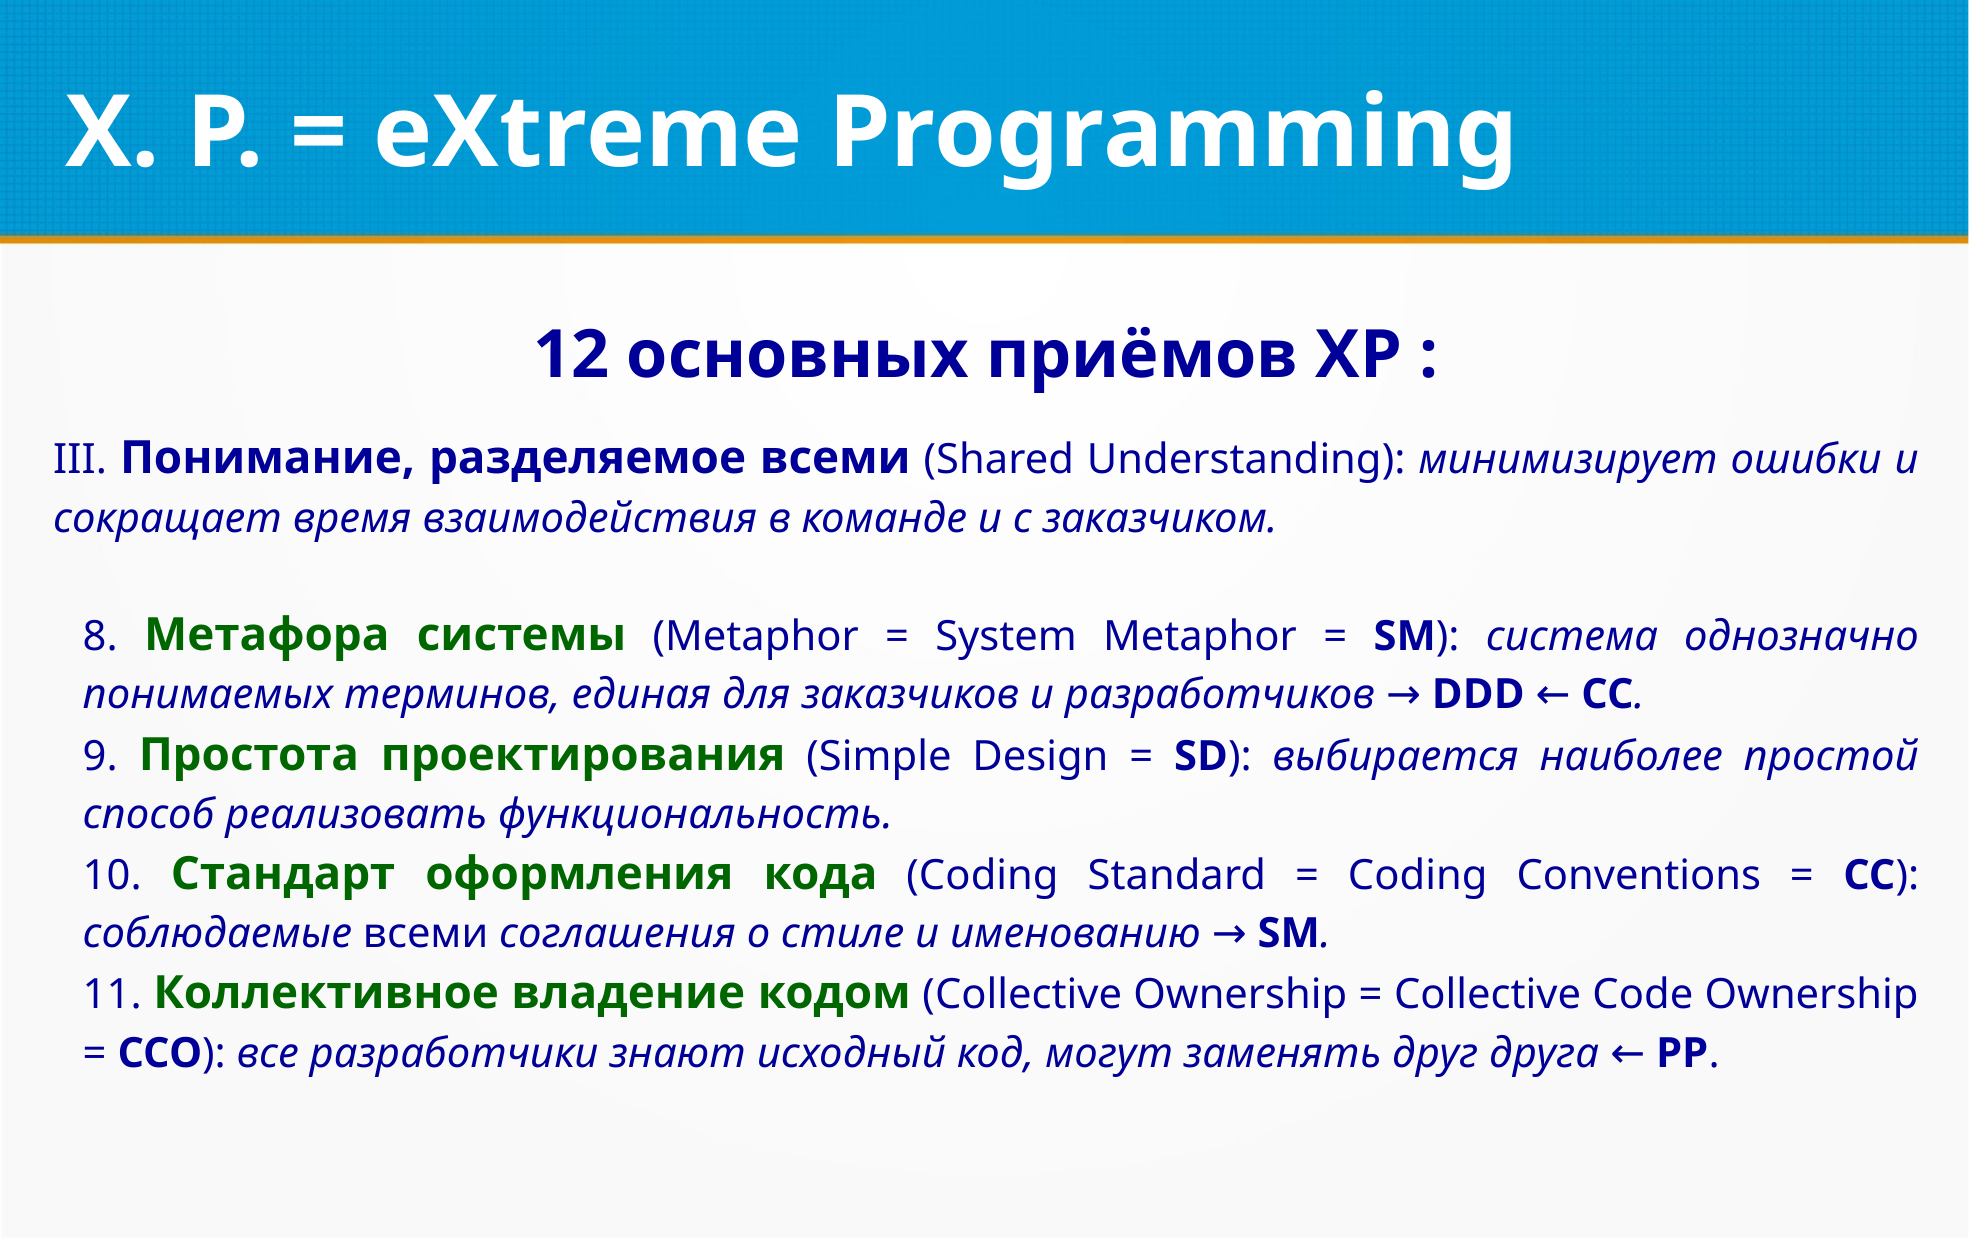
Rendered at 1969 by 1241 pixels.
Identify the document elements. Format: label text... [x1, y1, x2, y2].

text_box 12 основных приёмов XP : III. Понимание, разделяемое всеми (Shared Understanding): минимизирует ошибки и сокращает время взаимодействия в команде и с заказчиком. 8. Метафора системы (Metaphor = System Metaphor = SM): система однозначно понимаемых терминов, единая для заказчиков и разработчиков → DDD ← CC. 9. Простота проектирования (Simple Design = SD): выбирается наиболее простой способ реализовать функциональность. 10. Стандарт оформления кода (Coding Standard = Coding Conventions = CC): соблюдаемые всеми соглашения о стиле и именованию → SM. 11. Коллективное владение кодом (Collective Ownership = Collective Code Ownership = CCO): все разработчики знают исходный код, могут заменять друг друга ← PP. [47, 248, 1926, 1195]
text_box X. P. = eXtreme Programming [59, 55, 1902, 200]
picture [0, 233, 1969, 1241]
